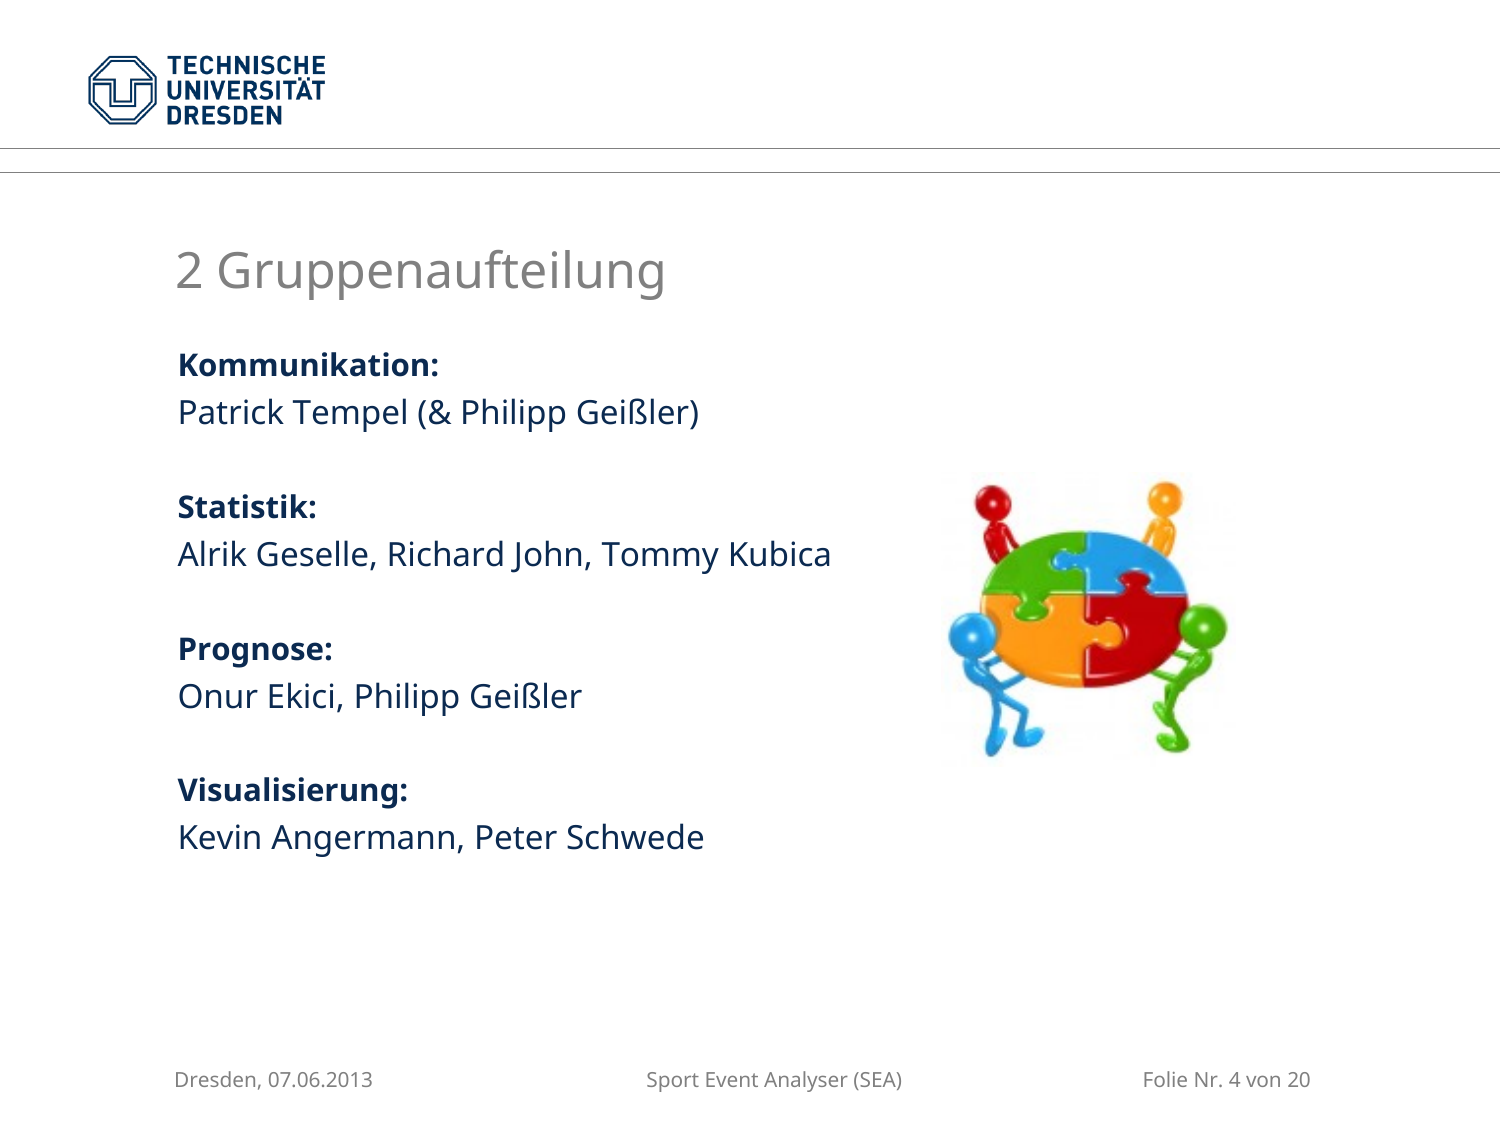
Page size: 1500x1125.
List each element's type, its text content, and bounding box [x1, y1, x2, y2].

text_box Dresden, 07.06.2013 [159, 1048, 510, 1109]
list Kommunikation: Patrick Tempel (& Philipp Geißler) Statistik: Alrik Geselle, Richard John, Tommy Kubica Prognose: Onur Ekici, Philipp Geißler Visualisierung: Kevin Angermann, Peter Schwede [162, 338, 948, 941]
picture [88, 54, 325, 125]
title 2 Gruppenaufteilung [160, 231, 1392, 307]
picture [941, 472, 1236, 767]
